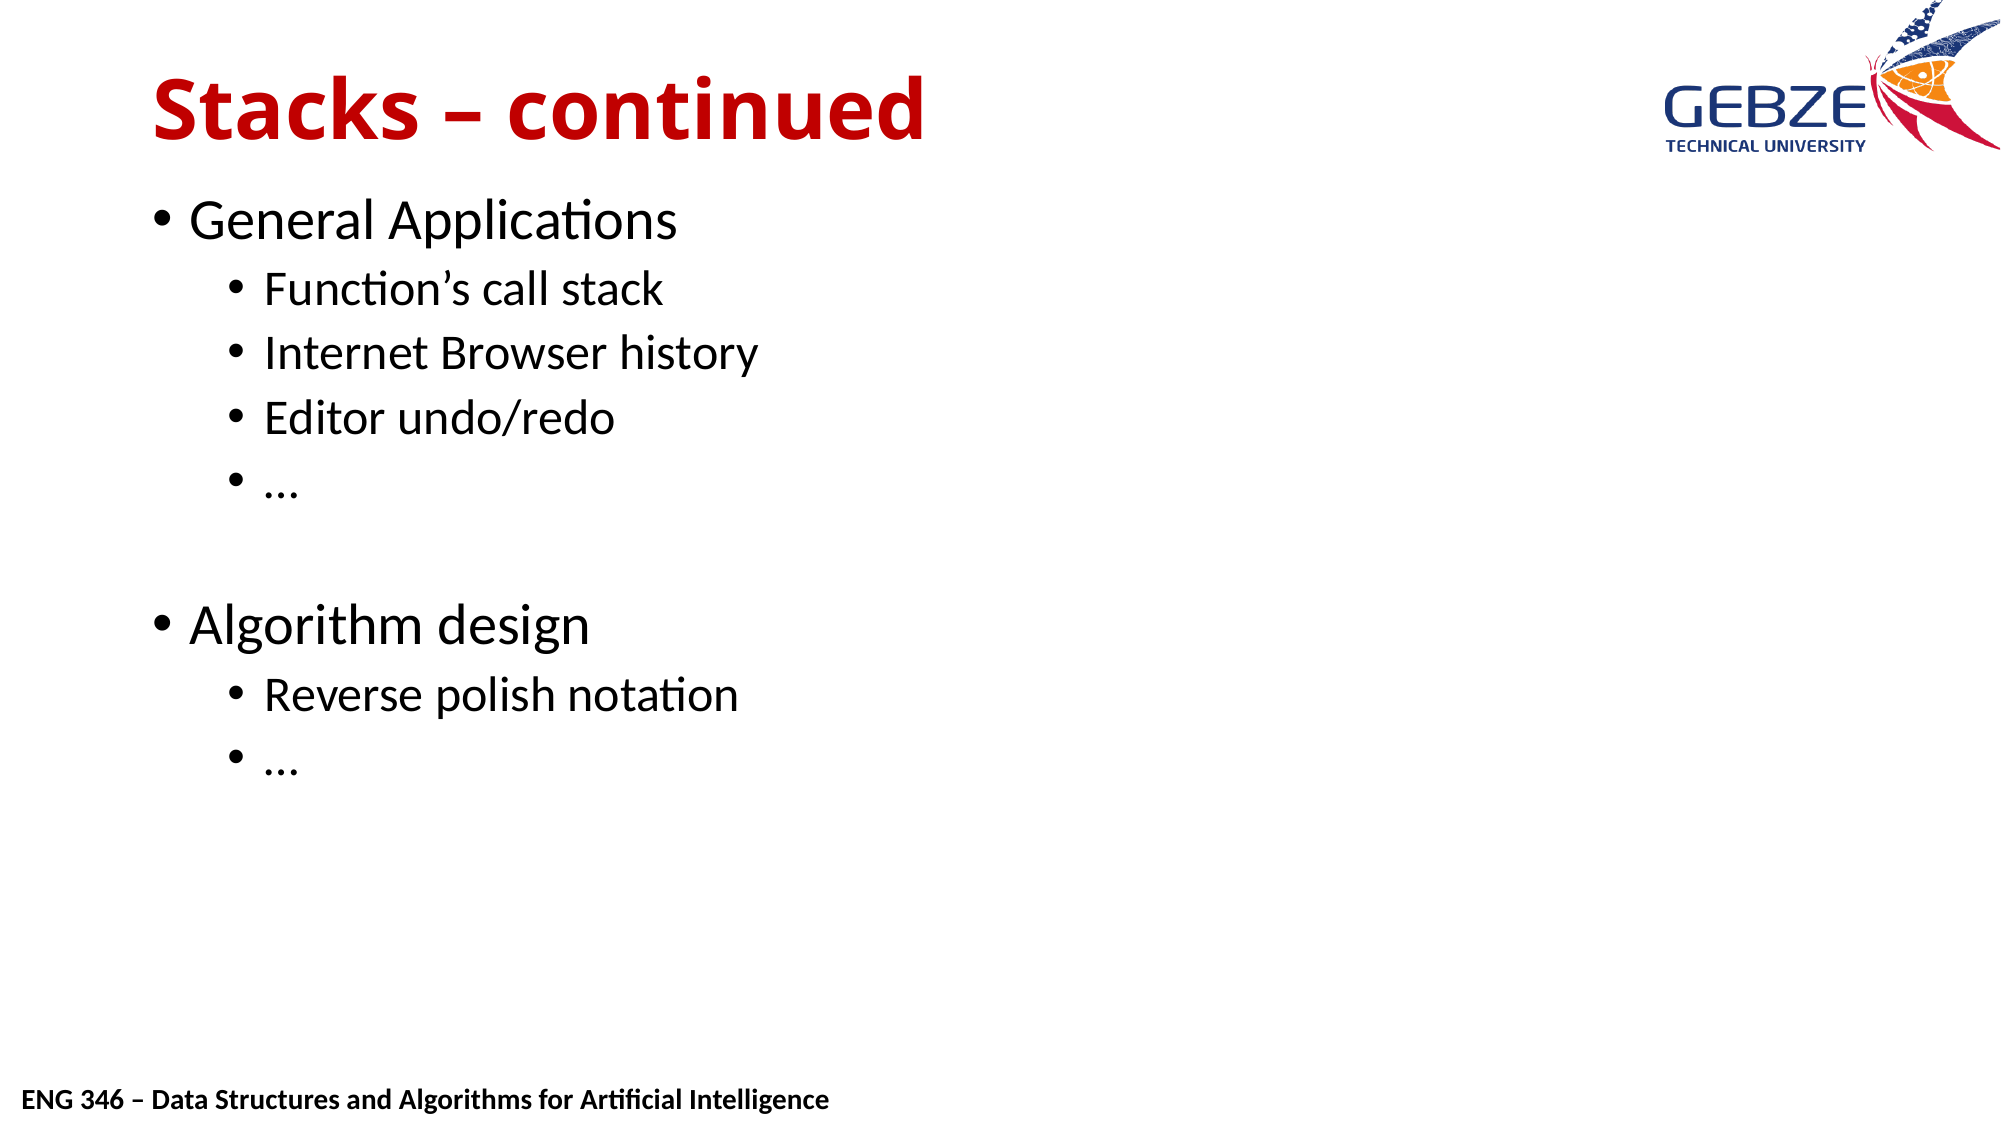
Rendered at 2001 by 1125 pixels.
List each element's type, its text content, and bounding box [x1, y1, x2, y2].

title Stacks – continued [137, 59, 1863, 166]
picture [1665, 0, 2001, 152]
list General Applications Function’s call stack Internet Browser history Editor undo/redo … Algorithm design Reverse polish notation … [137, 181, 1863, 928]
